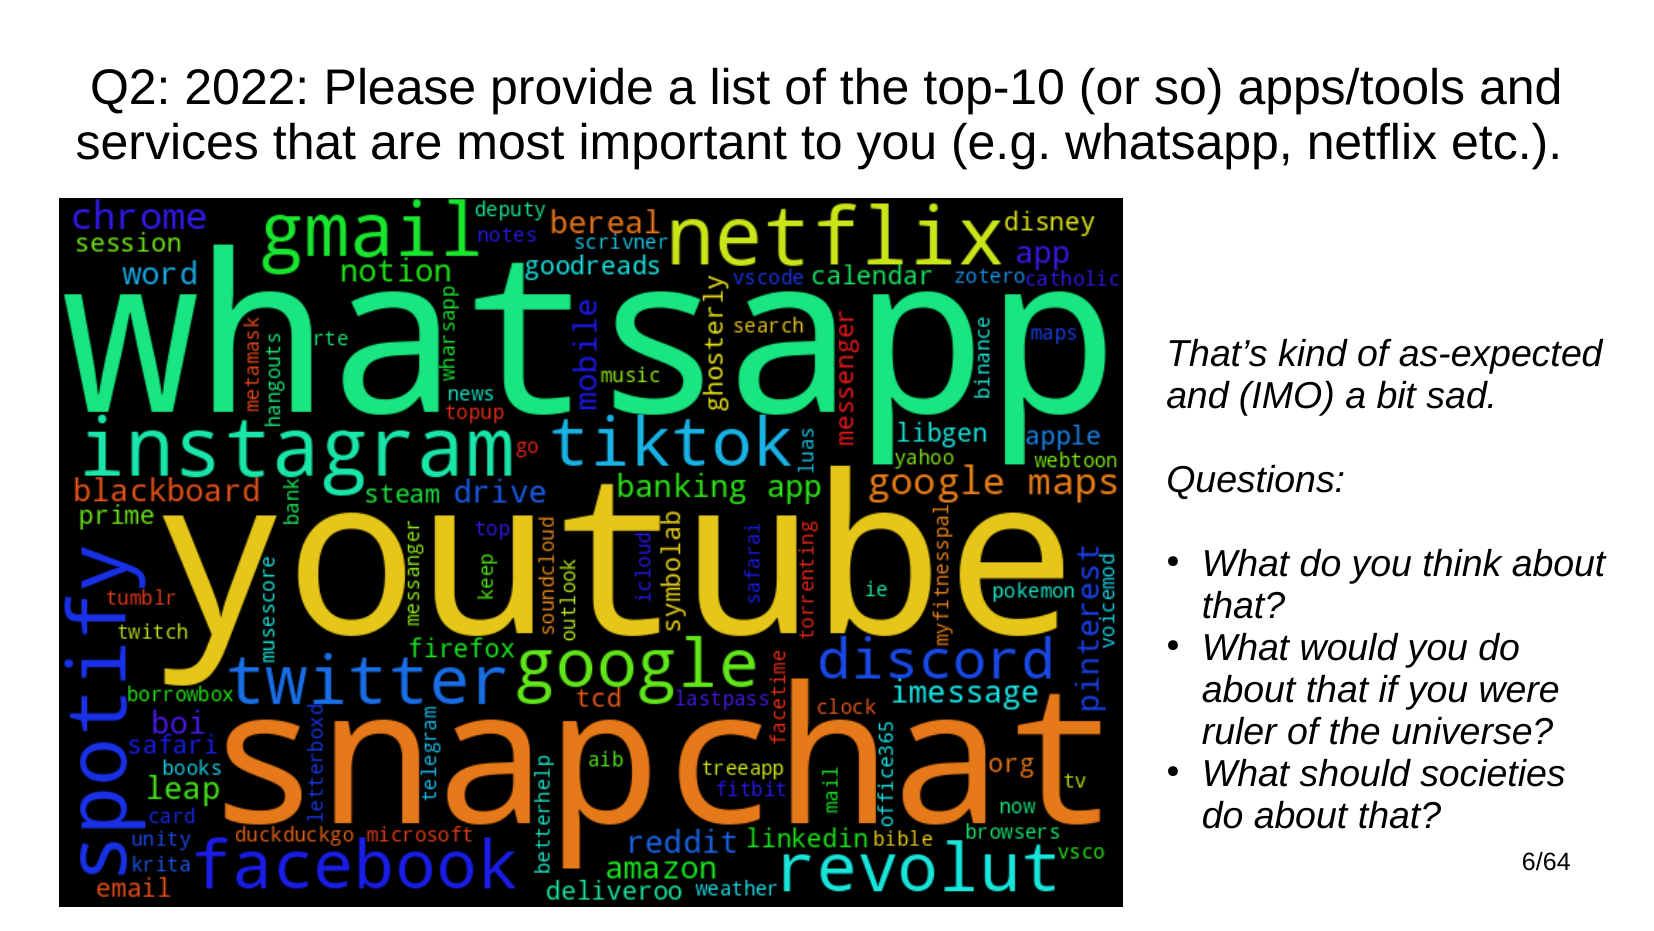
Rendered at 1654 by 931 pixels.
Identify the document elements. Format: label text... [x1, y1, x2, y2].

title Q2: 2022: Please provide a list of the top-10 (or so) apps/tools and services that are most important to you (e.g. whatsapp, netflix etc.). [29, 31, 1625, 199]
picture [59, 198, 1123, 908]
text_box That’s kind of as-expected and (IMO) a bit sad. Questions: What do you think about that? What would you do about that if you were ruler of the universe? What should societies do about that? [1151, 324, 1625, 886]
